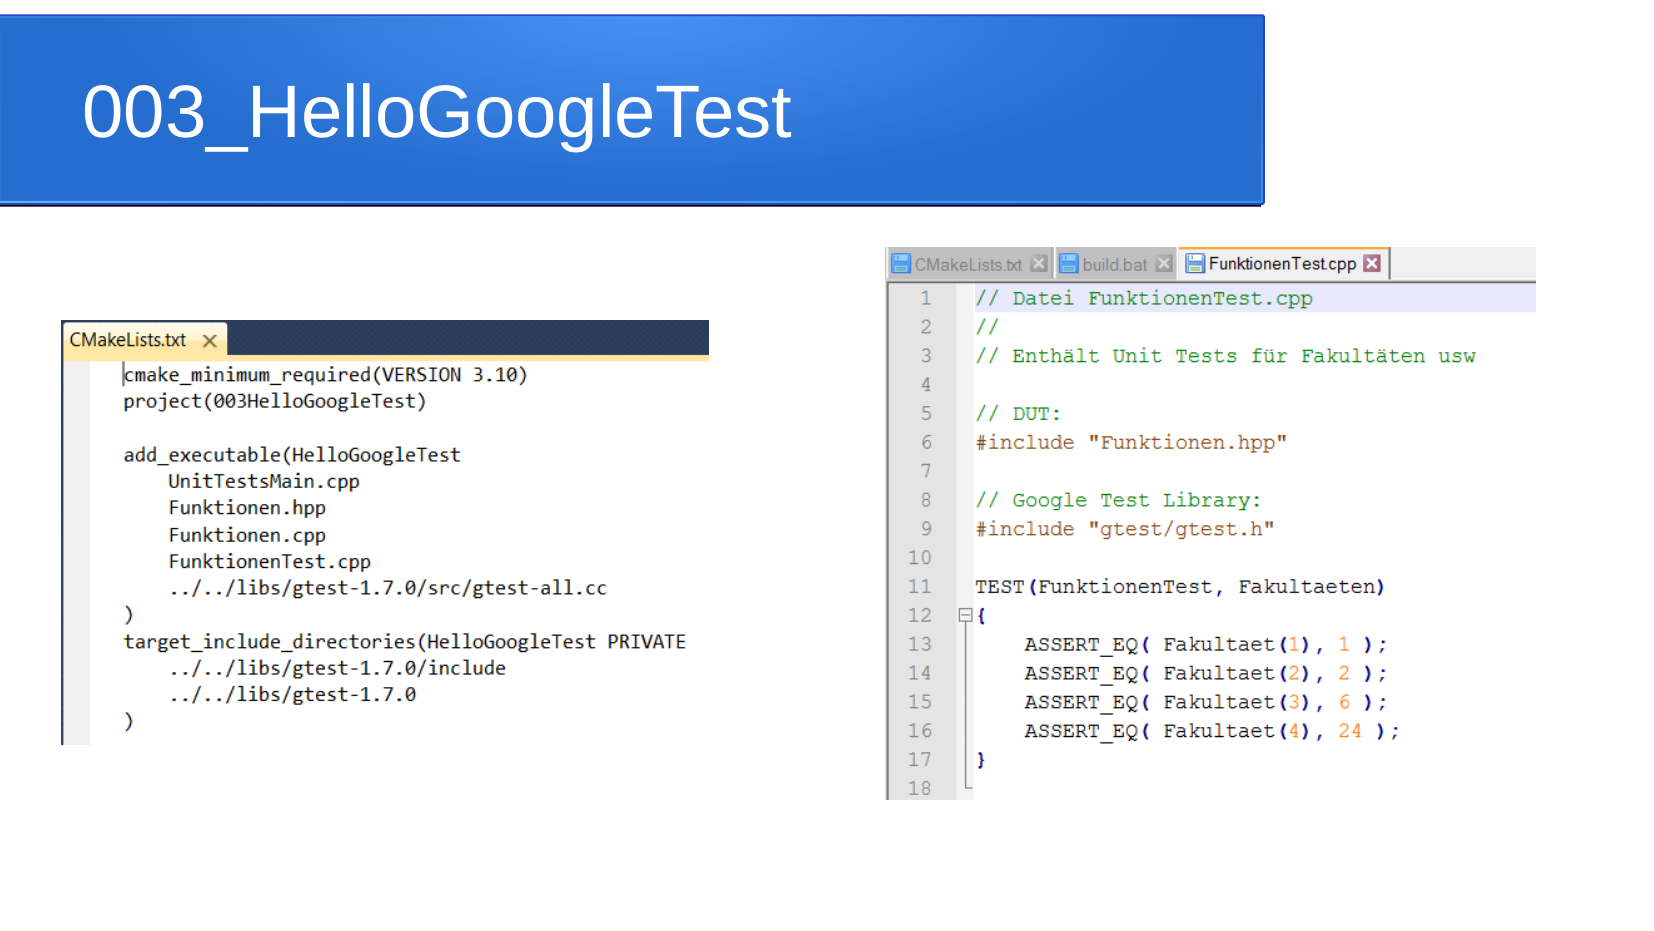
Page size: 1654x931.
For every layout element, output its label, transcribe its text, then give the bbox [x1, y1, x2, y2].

title 003_HelloGoogleTest [82, 35, 1235, 189]
picture [885, 247, 1536, 800]
picture [61, 320, 709, 745]
